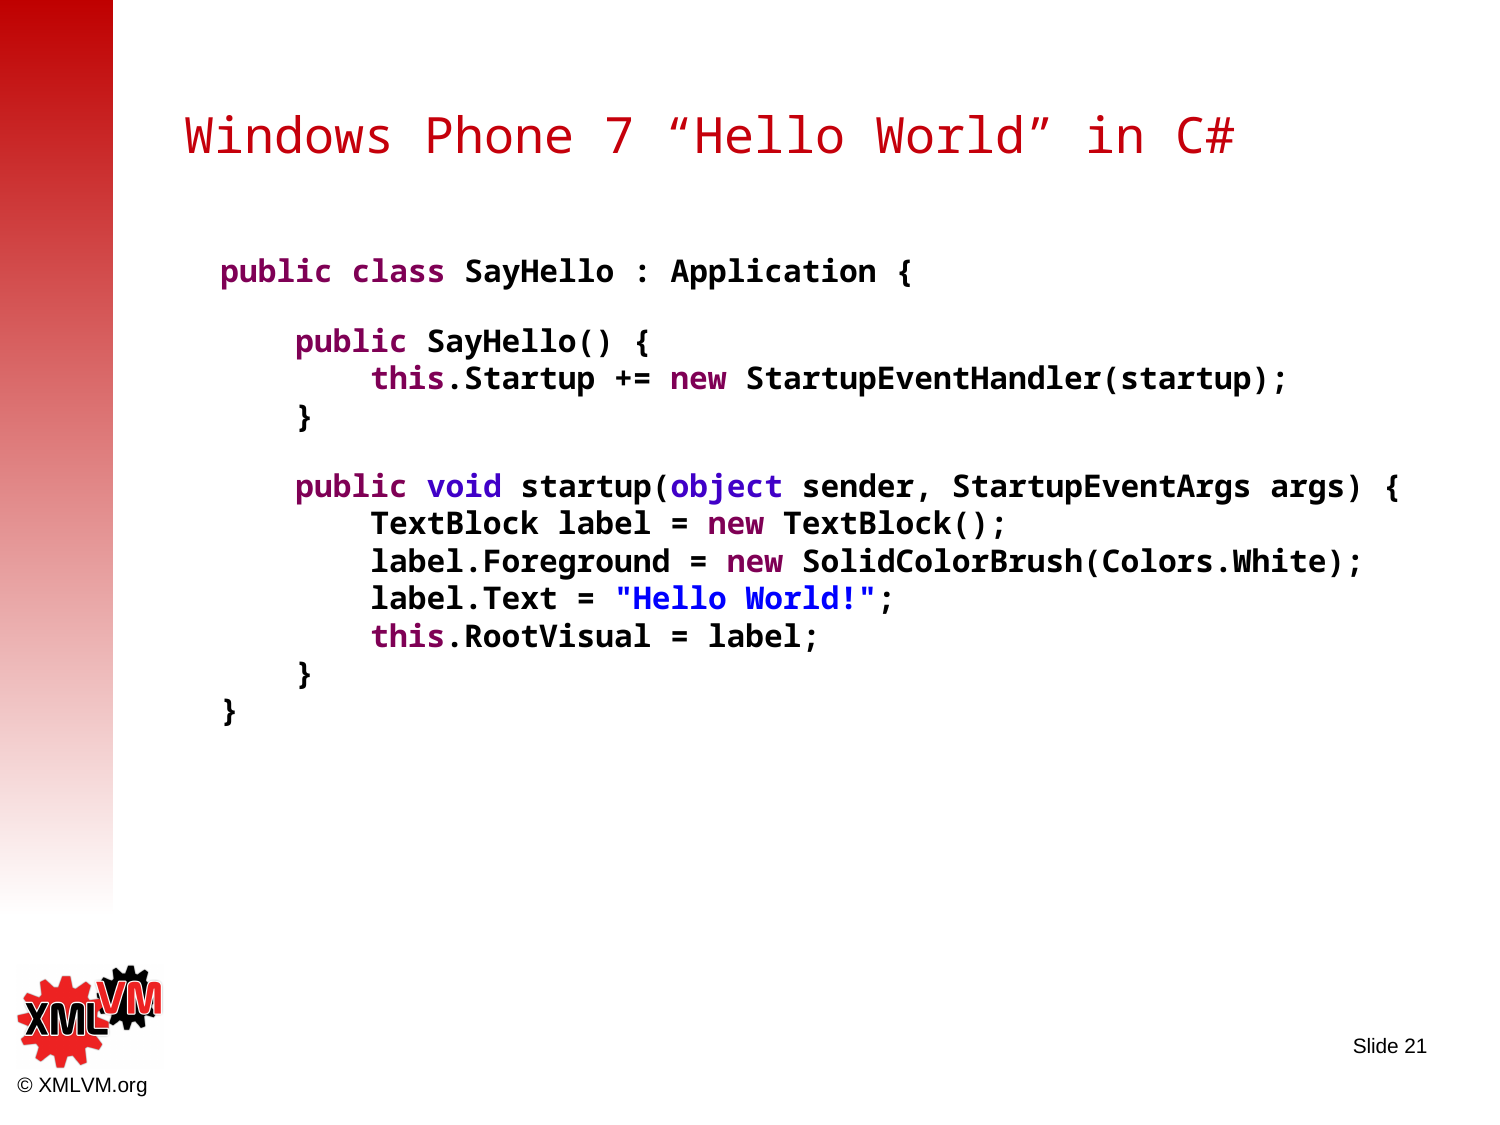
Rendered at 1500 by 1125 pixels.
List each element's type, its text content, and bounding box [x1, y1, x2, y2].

picture [16, 964, 164, 1069]
text_box public class SayHello : Application { public SayHello() { this.Startup += new StartupEventHandler(startup); } public void startup(object sender, StartupEventArgs args) { TextBlock label = new TextBlock(); label.Foreground = new SolidColorBrush(Colors.White); label.Text = "Hello World!"; this.RootVisual = label; } } [205, 243, 1417, 736]
title Windows Phone 7 “Hello World” in C# [170, 74, 1447, 200]
